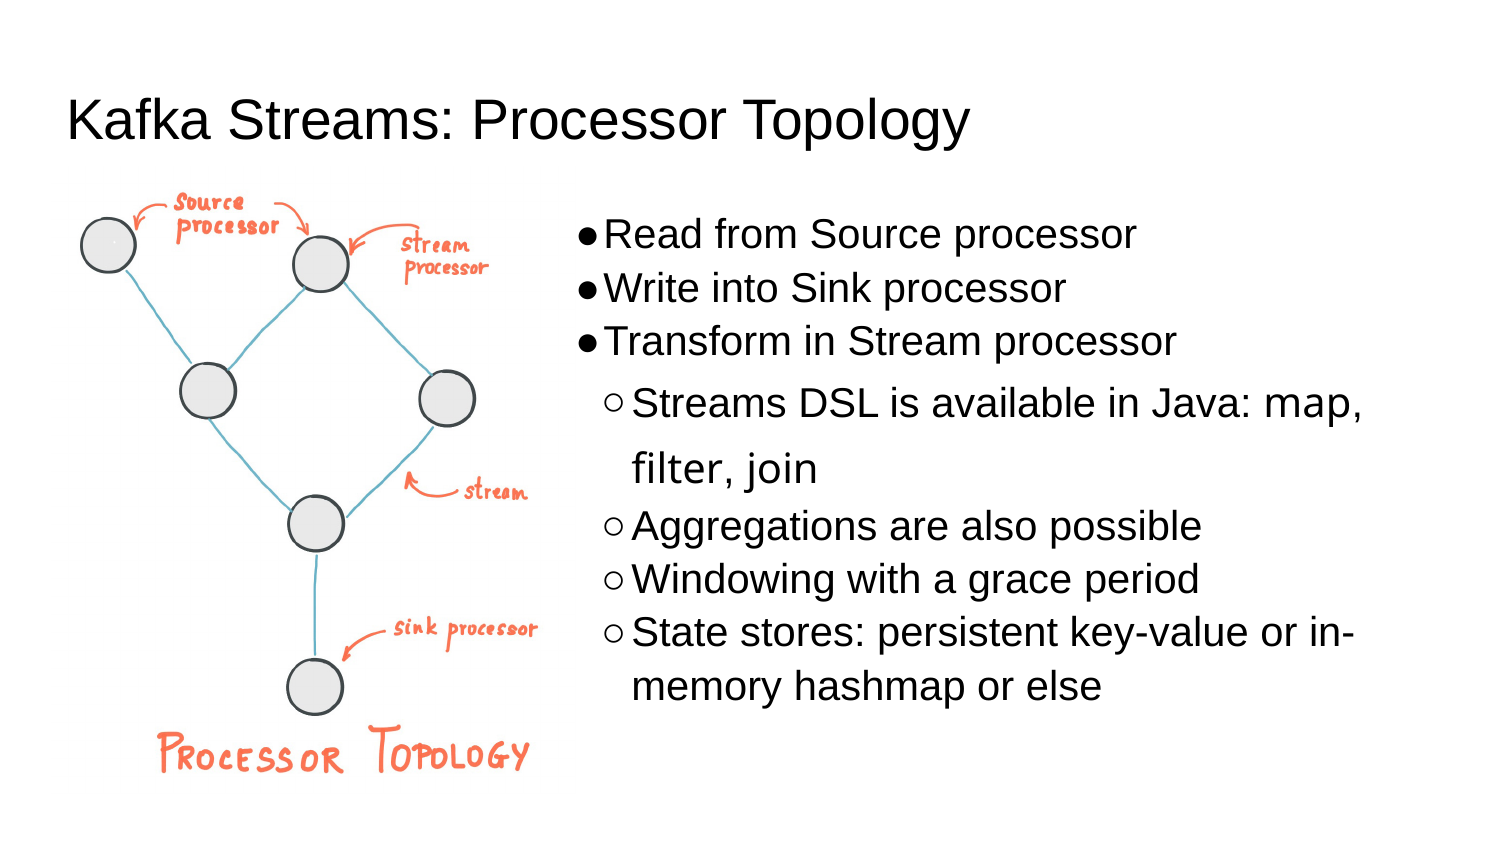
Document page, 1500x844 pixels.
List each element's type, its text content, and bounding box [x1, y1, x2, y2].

title Kafka Streams: Processor Topology [51, 72, 1449, 167]
list Read from Source processor Write into Sink processor Transform in Stream processor Streams DSL is available in Java: map, filter, join Aggregations are also possible Windowing with a grace period State stores: persistent key-value or in-memory hashmap or else [560, 189, 1449, 750]
picture [51, 166, 576, 794]
